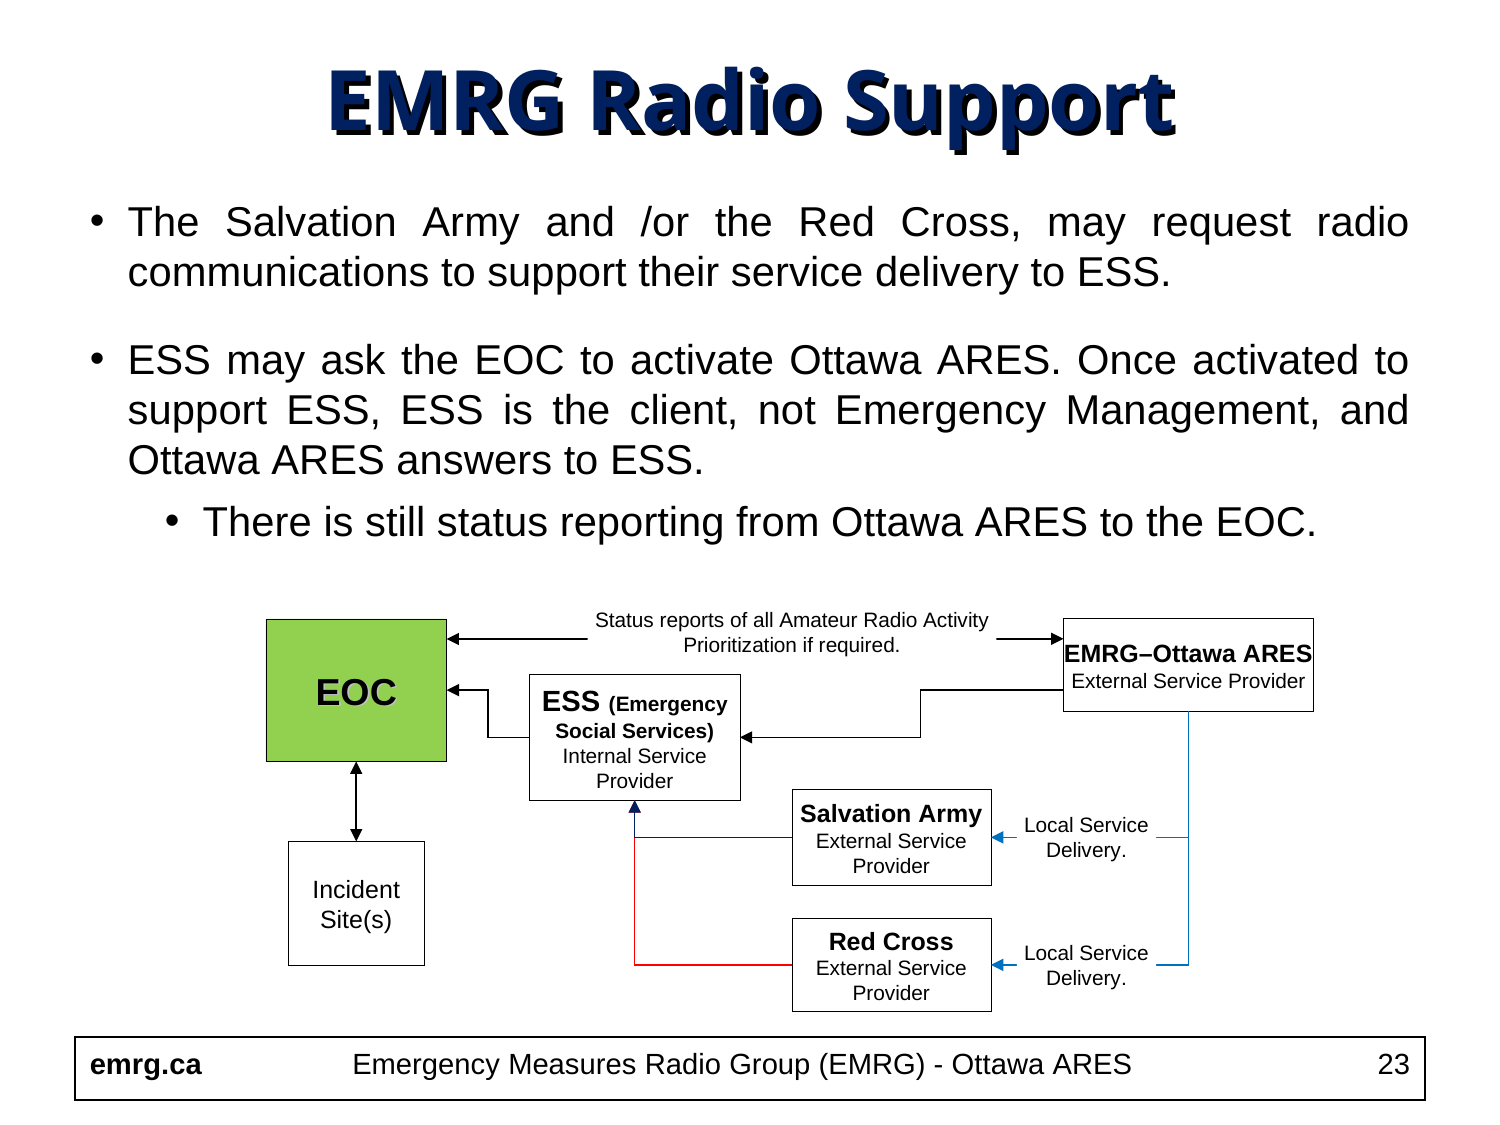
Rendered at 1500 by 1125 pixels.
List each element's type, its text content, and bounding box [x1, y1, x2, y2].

text_box EOC [265, 618, 447, 762]
text_box ESS (Emergency Social Services) Internal Service Provider [529, 674, 740, 801]
text_box Emergency Measures Radio Group (EMRG) - Ottawa ARES [247, 1037, 1238, 1103]
text_box The Salvation Army and /or the Red Cross, may request radio communications to support their service delivery to ESS. ESS may ask the EOC to activate Ottawa ARES. Once activated to support ESS, ESS is the client, not Emergency Management, and Ottawa ARES answers to ESS. There is still status reporting from Ottawa ARES to the EOC. [75, 187, 1426, 553]
text_box EMRG–Ottawa ARES External Service Provider [1063, 618, 1314, 712]
text_box <number> [1246, 1037, 1426, 1103]
text_box Salvation Army External Service Provider [791, 789, 991, 886]
title EMRG Radio Support [75, 39, 1426, 156]
text_box Status reports of all Amateur Radio Activity Prioritization if required. [587, 606, 997, 657]
text_box Local Service Delivery. [1016, 939, 1157, 990]
text_box Local Service Delivery. [1016, 811, 1157, 863]
text_box Incident Site(s) [287, 841, 425, 965]
text_box Red Cross External Service Provider [791, 918, 991, 1012]
